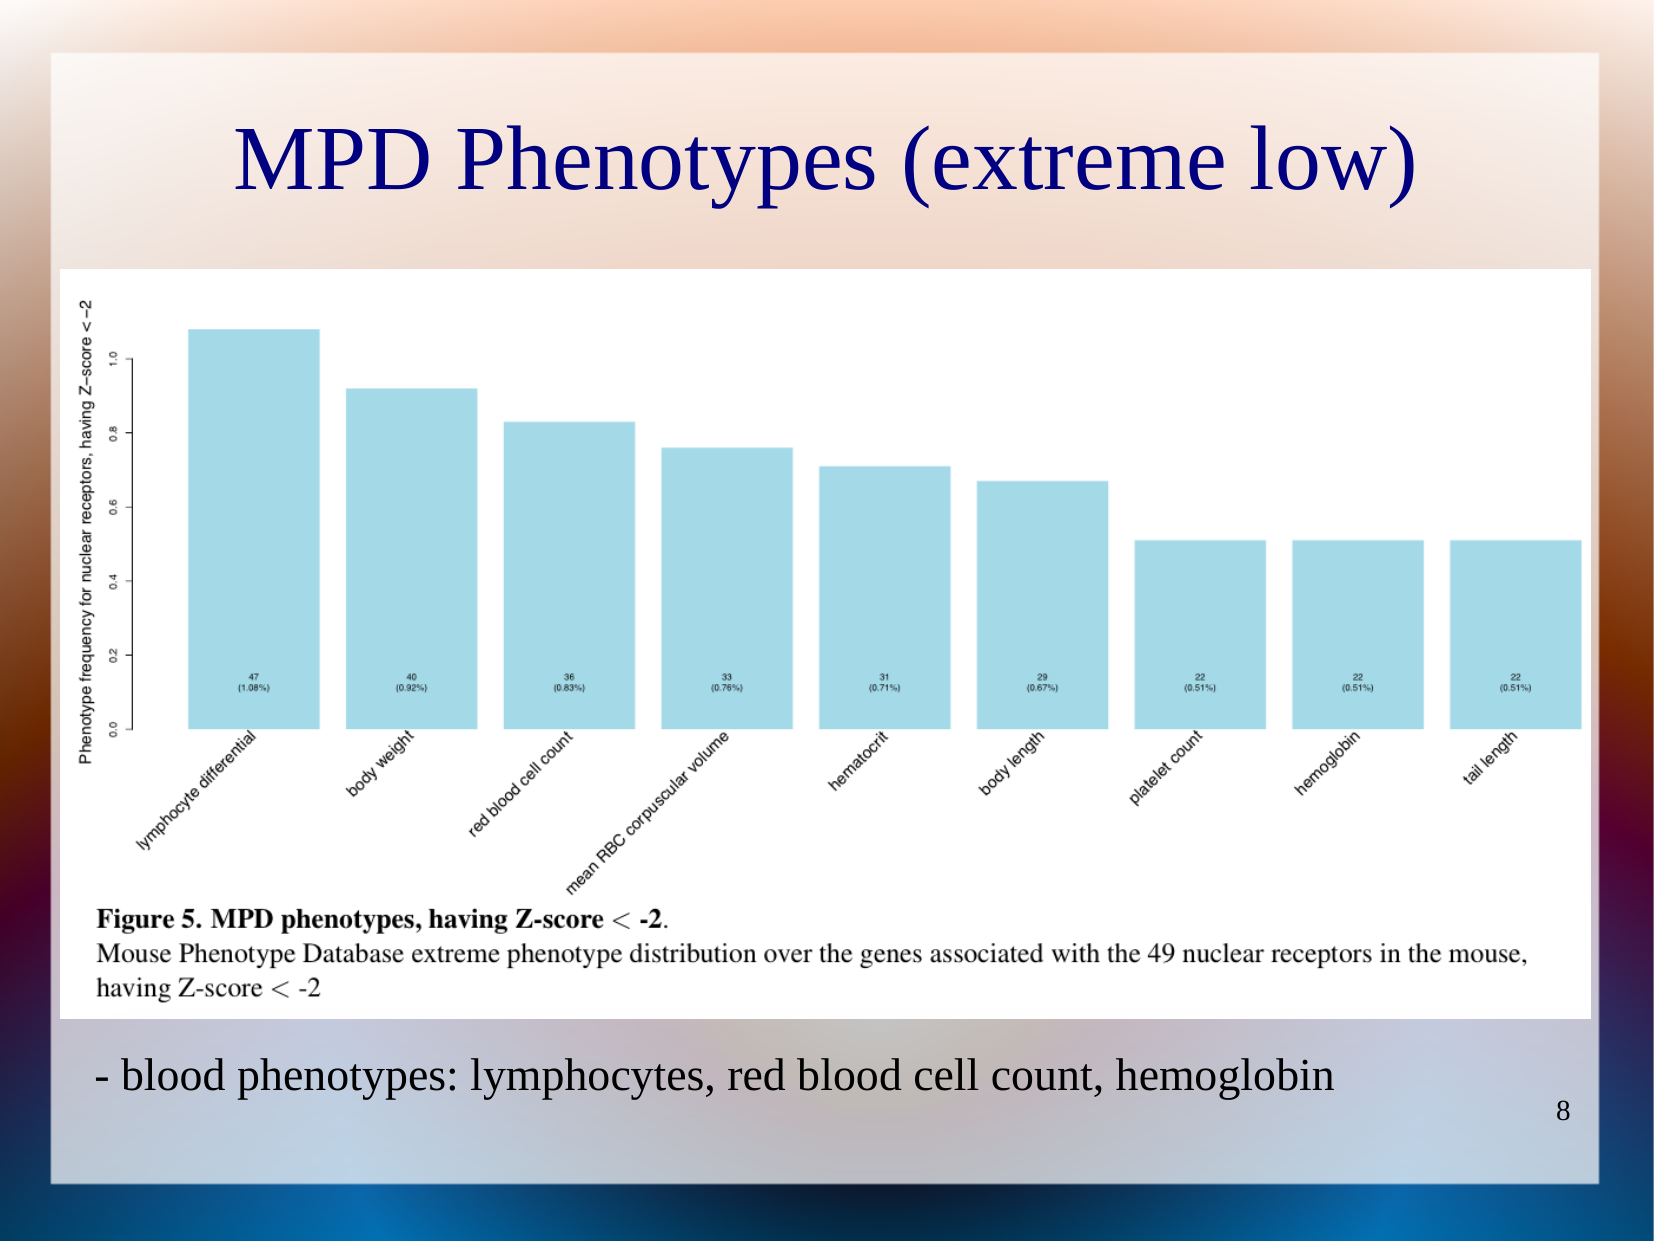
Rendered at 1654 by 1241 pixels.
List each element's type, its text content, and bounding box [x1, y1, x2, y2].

title MPD Phenotypes (extreme low) [82, 55, 1571, 263]
text_box - blood phenotypes: lymphocytes, red blood cell count, hemoglobin [79, 1042, 1561, 1111]
picture [0, 0, 1654, 1241]
